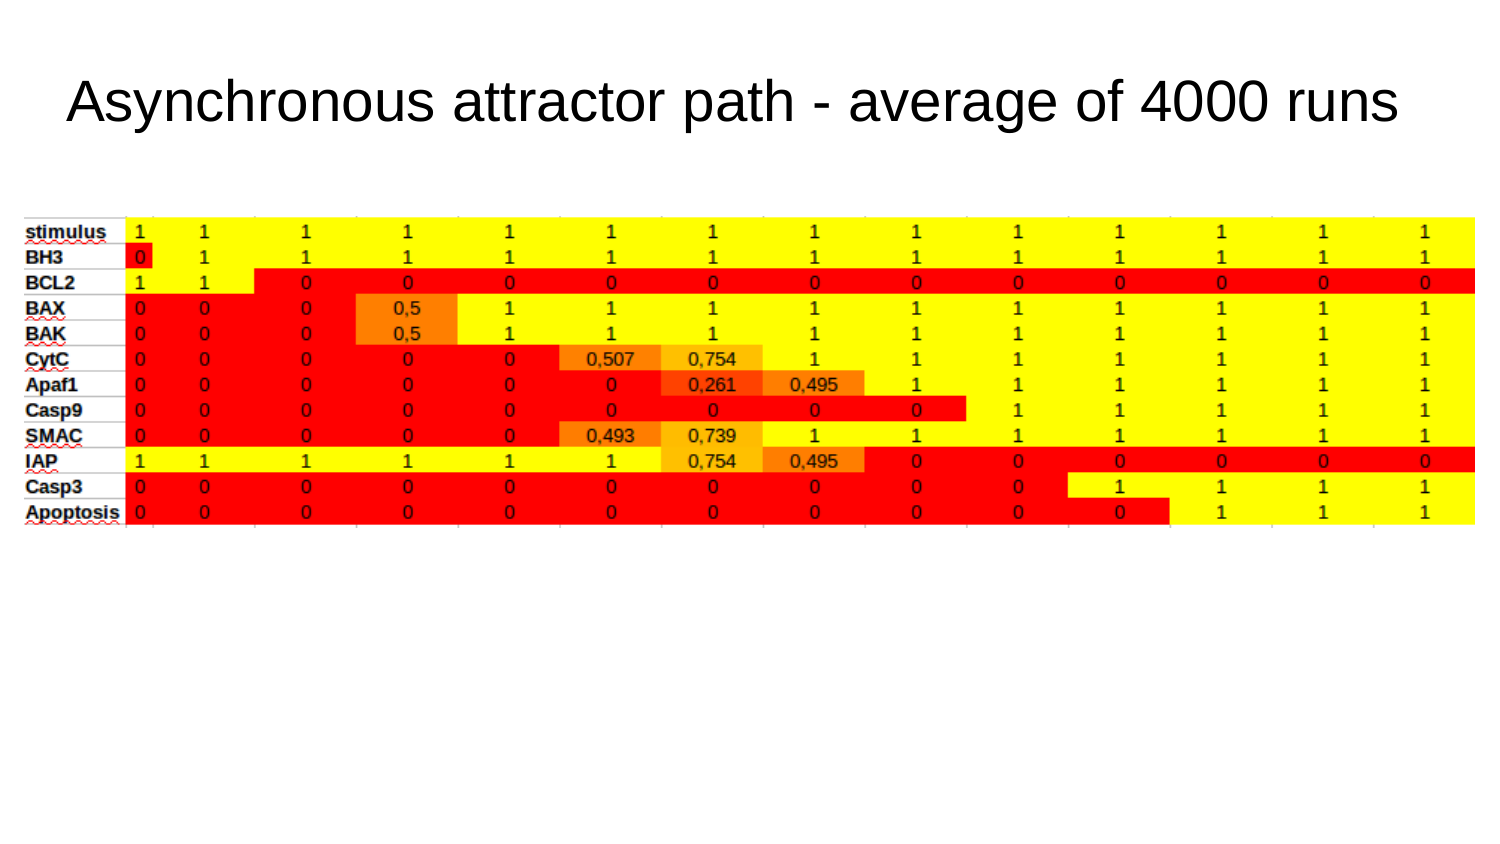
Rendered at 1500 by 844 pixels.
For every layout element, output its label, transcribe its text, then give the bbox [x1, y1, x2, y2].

title Asynchronous attractor path - average of 4000 runs [51, 48, 1449, 142]
picture [24, 216, 1475, 528]
